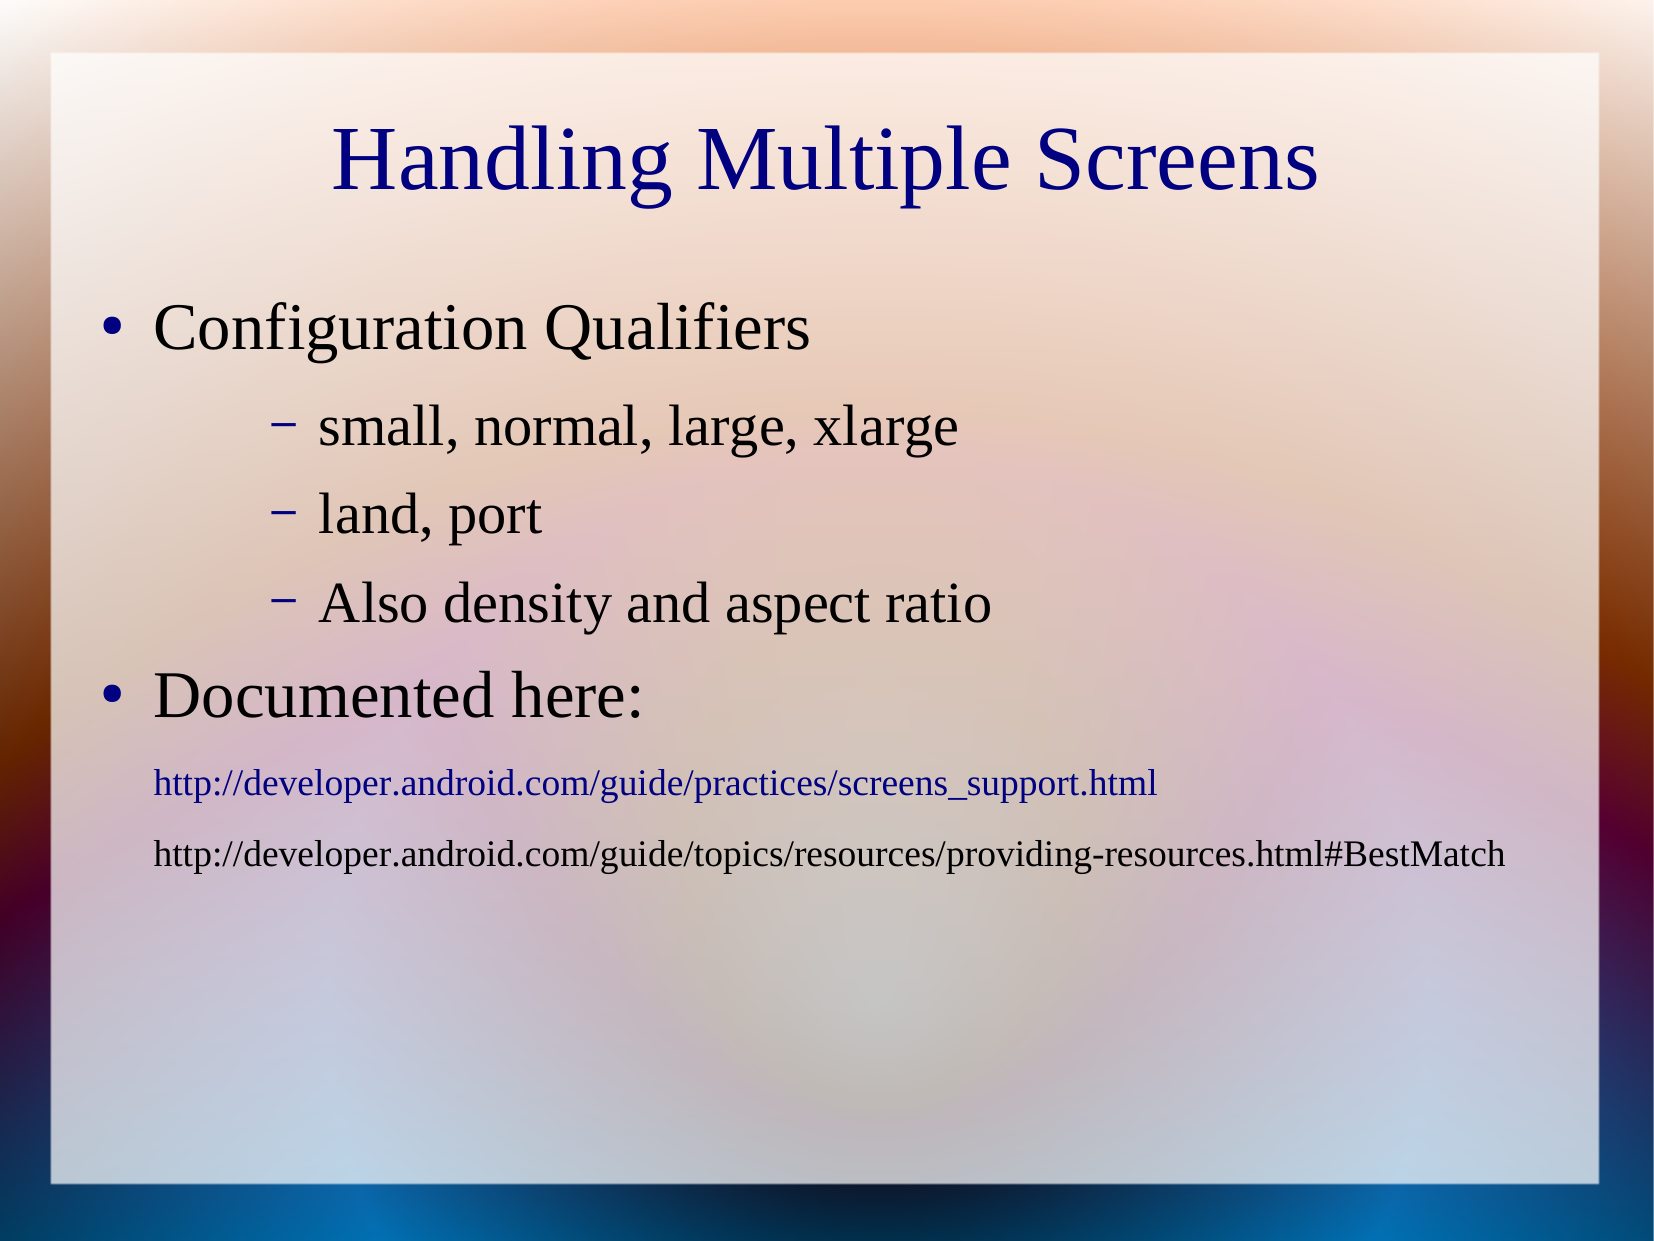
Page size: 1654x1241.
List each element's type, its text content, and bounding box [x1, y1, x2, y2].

picture [0, 0, 1654, 1241]
title Handling Multiple Screens [82, 55, 1571, 263]
list Configuration Qualifiers small, normal, large, xlarge land, port Also density and aspect ratio Documented here: http://developer.android.com/guide/practices/screens_support.html http://developer.android.com/guide/topics/resources/providing-resources.html#BestMatch [82, 290, 1571, 1109]
